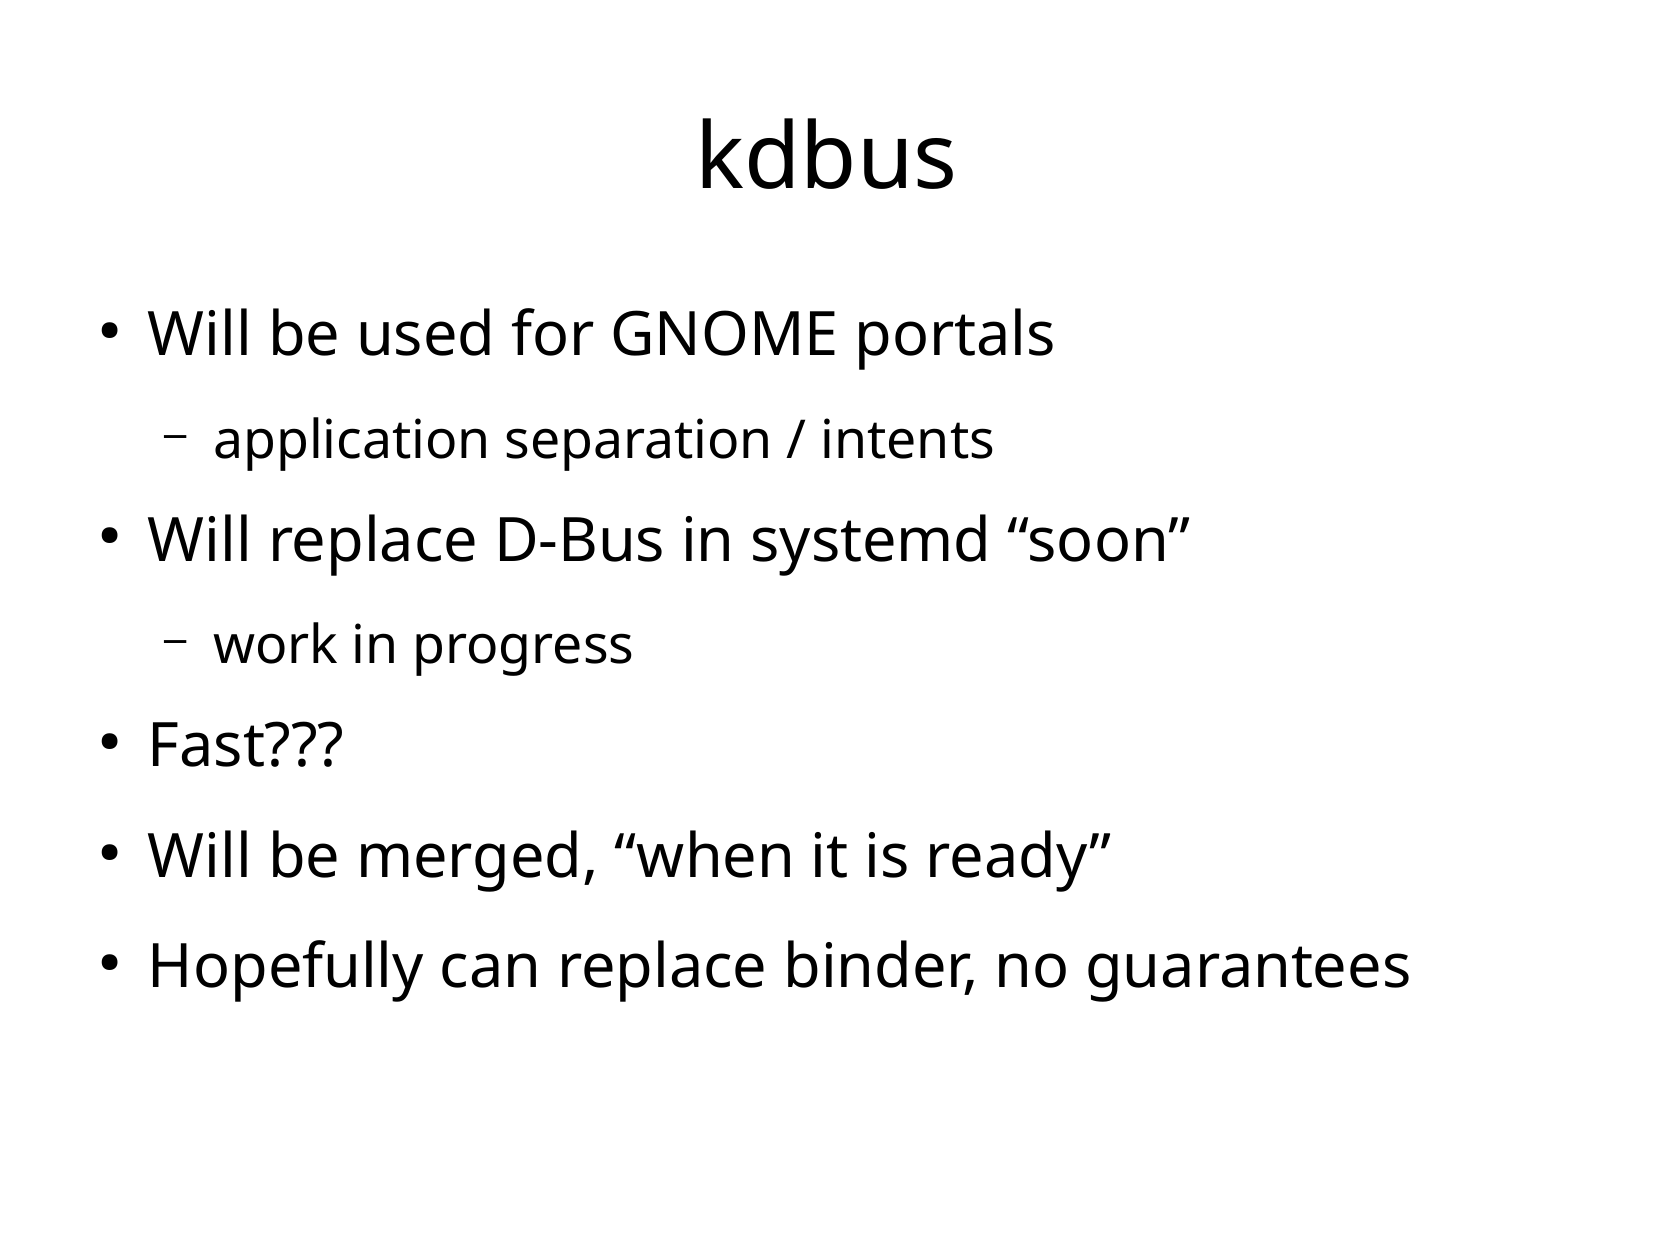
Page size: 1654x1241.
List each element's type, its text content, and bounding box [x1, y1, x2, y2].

title kdbus [82, 49, 1571, 257]
list Will be used for GNOME portals application separation / intents Will replace D-Bus in systemd “soon” work in progress Fast??? Will be merged, “when it is ready” Hopefully can replace binder, no guarantees [82, 290, 1538, 1010]
